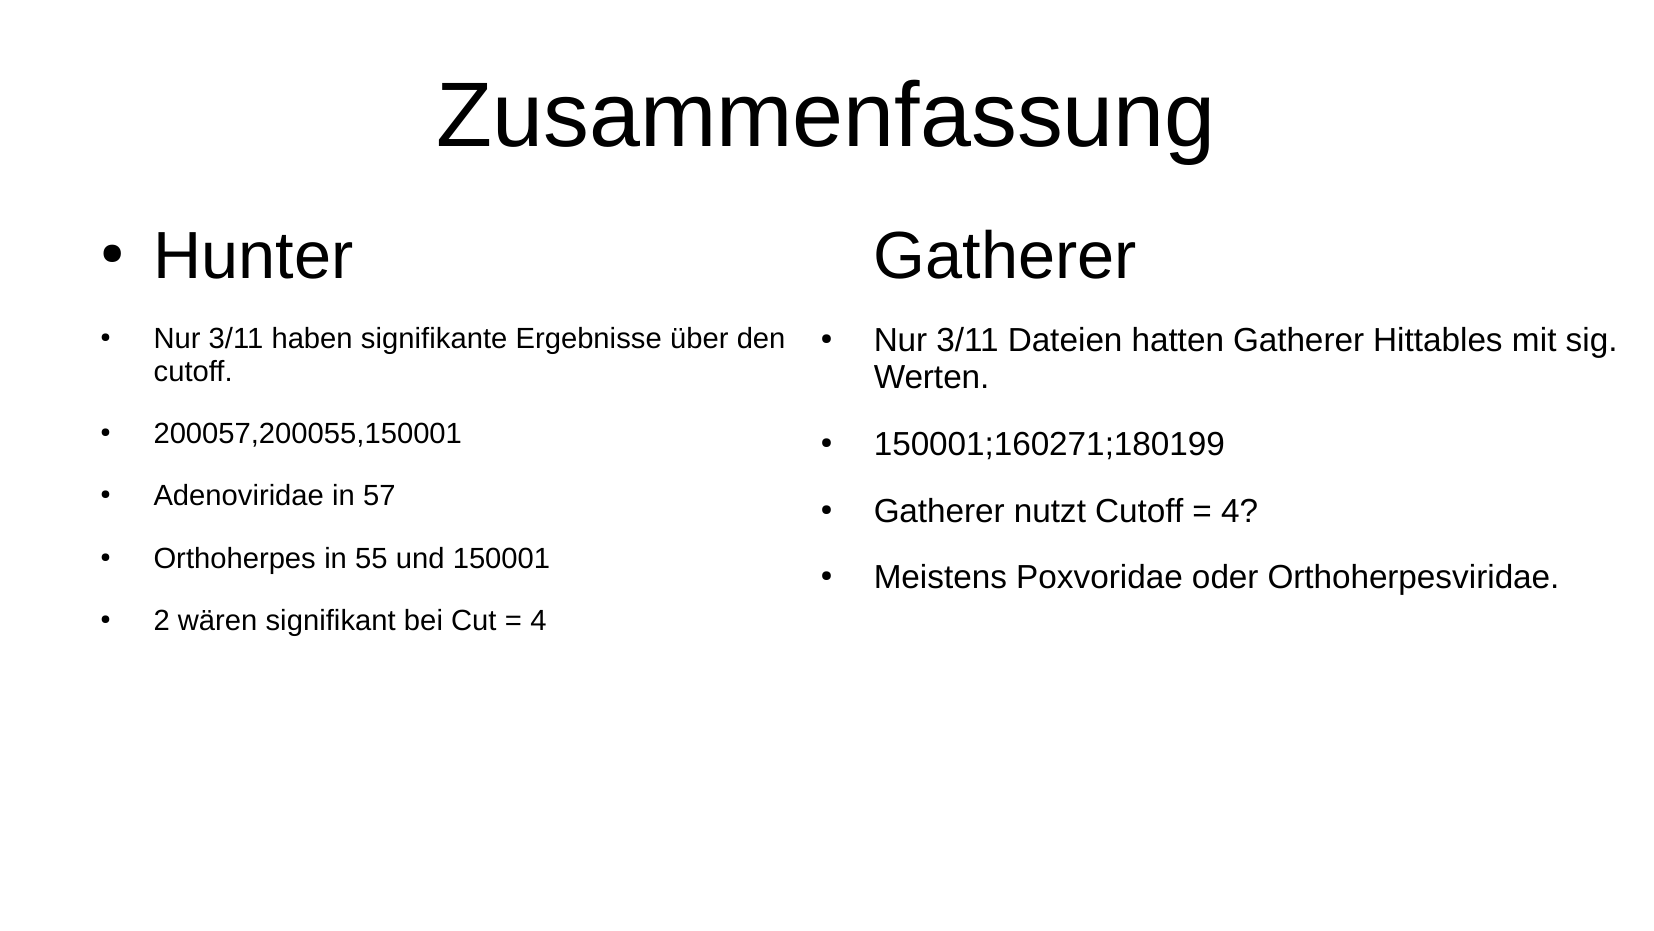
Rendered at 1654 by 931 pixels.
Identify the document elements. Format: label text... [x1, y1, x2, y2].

list Hunter Nur 3/11 haben signifikante Ergebnisse über den cutoff. 200057,200055,150001 Adenoviridae in 57 Orthoherpes in 55 und 150001 2 wären signifikant bei Cut = 4 [82, 217, 788, 788]
list Gatherer Nur 3/11 Dateien hatten Gatherer Hittables mit sig. Werten. 150001;160271;180199 Gatherer nutzt Cutoff = 4? Meistens Poxvoridae oder Orthoherpesviridae. [802, 217, 1654, 788]
title Zusammenfassung [82, 37, 1571, 193]
